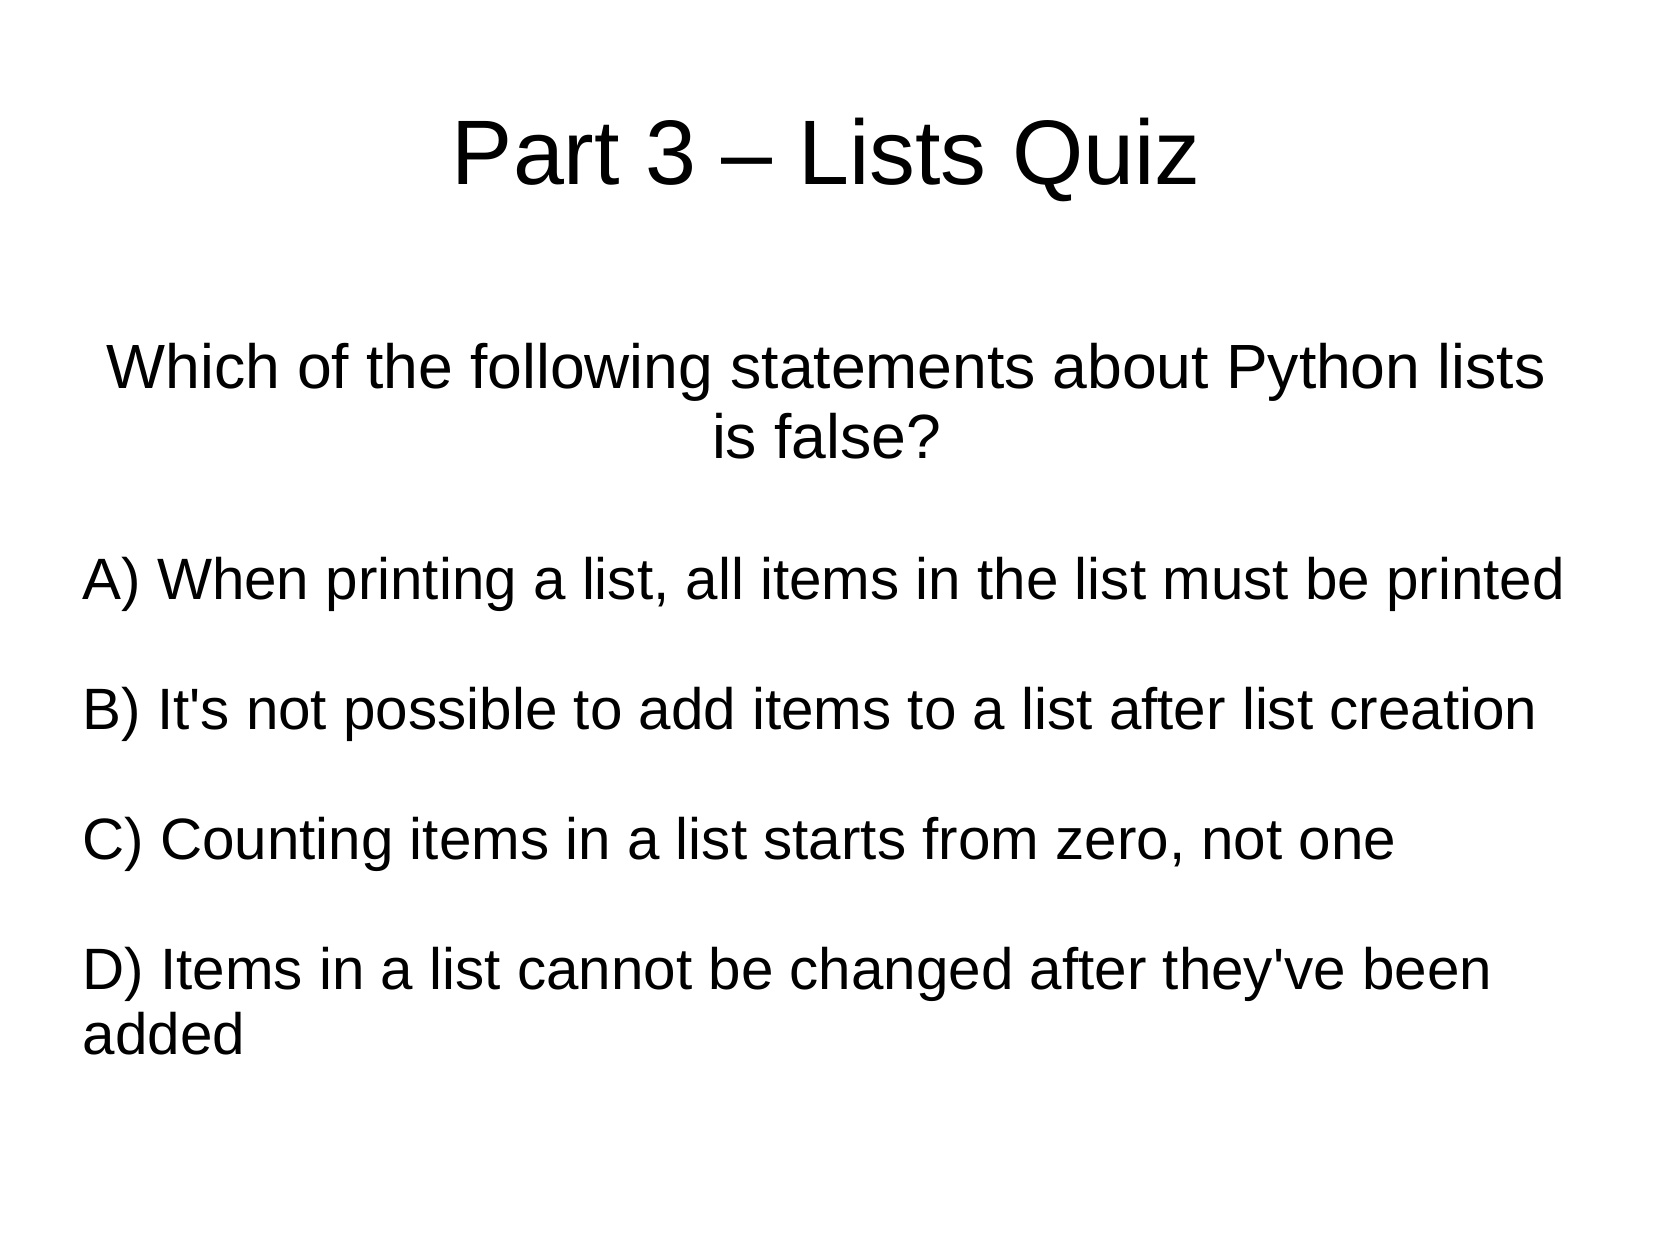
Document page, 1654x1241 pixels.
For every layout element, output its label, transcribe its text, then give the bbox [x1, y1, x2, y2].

title Part 3 – Lists Quiz [82, 49, 1571, 257]
subtitle Which of the following statements about Python lists is false? A) When printing a list, all items in the list must be printed B) It's not possible to add items to a list after list creation C) Counting items in a list starts from zero, not one D) Items in a list cannot be changed after they've been added [82, 288, 1571, 1111]
